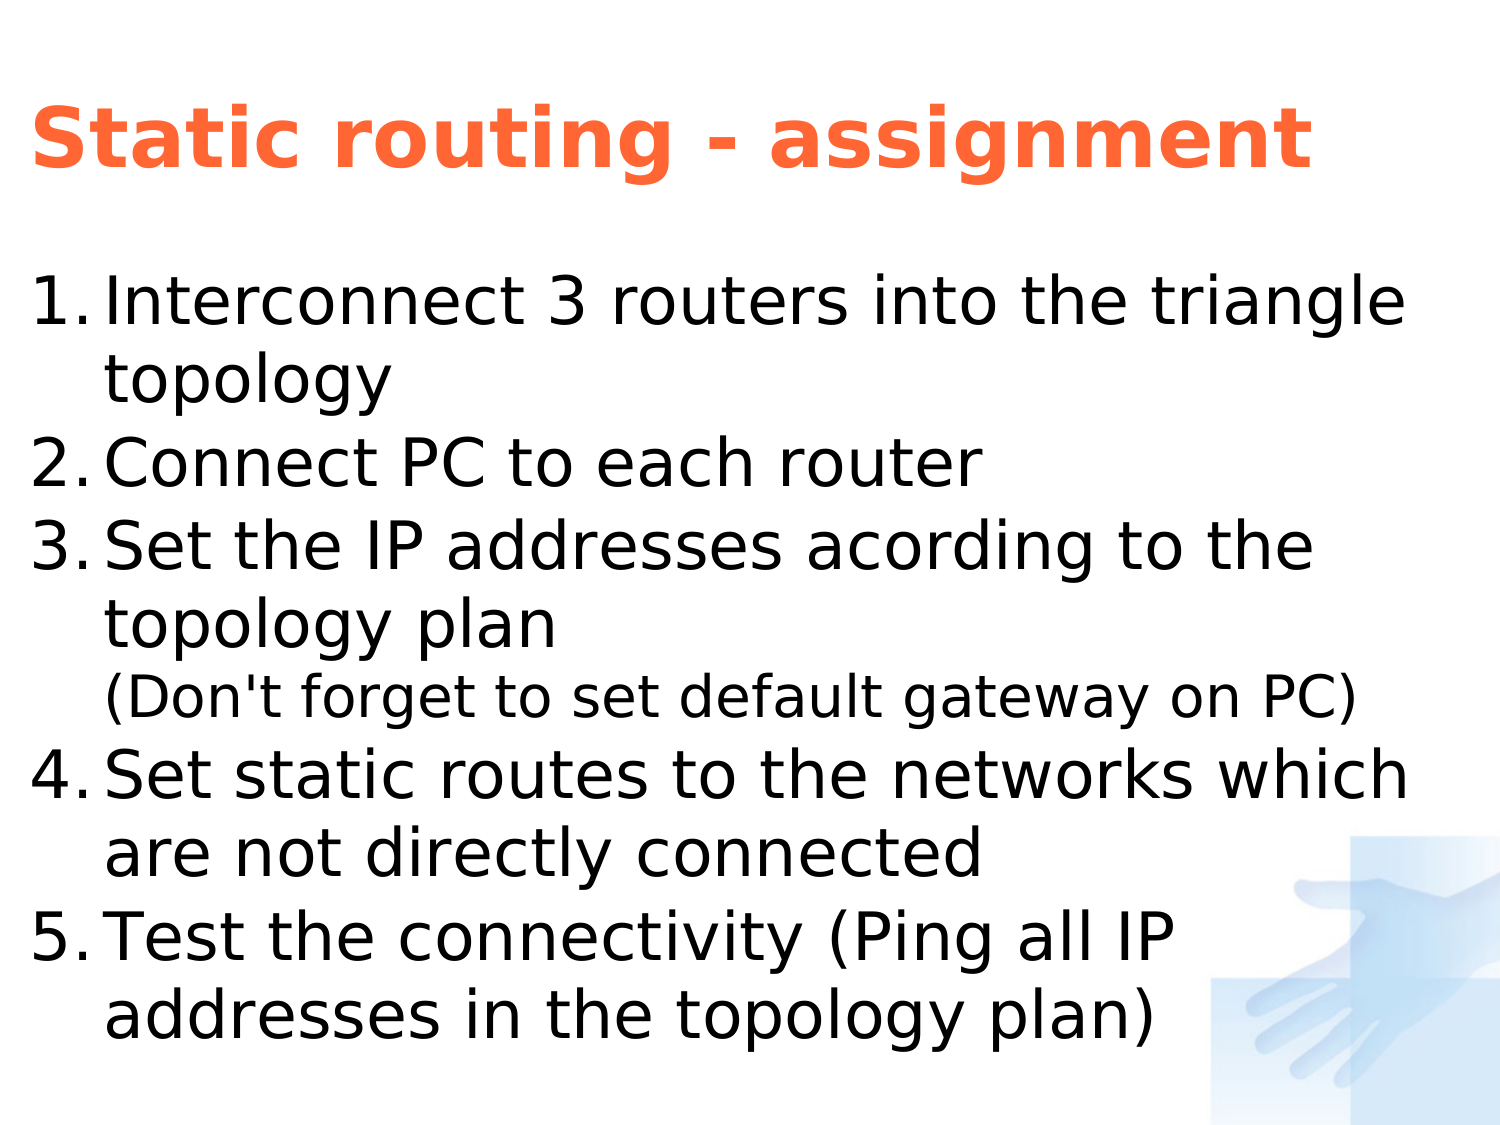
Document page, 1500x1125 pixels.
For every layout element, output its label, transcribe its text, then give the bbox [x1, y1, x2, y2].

picture [0, 0, 1500, 1125]
title Static routing - assignment [29, 21, 1477, 257]
list Interconnect 3 routers into the triangle topology Connect PC to each router Set the IP addresses acording to the topology plan (Don't forget to set default gateway on PC) Set static routes to the networks which are not directly connected Test the connectivity (Ping all IP addresses in the topology plan) [29, 262, 1477, 1093]
